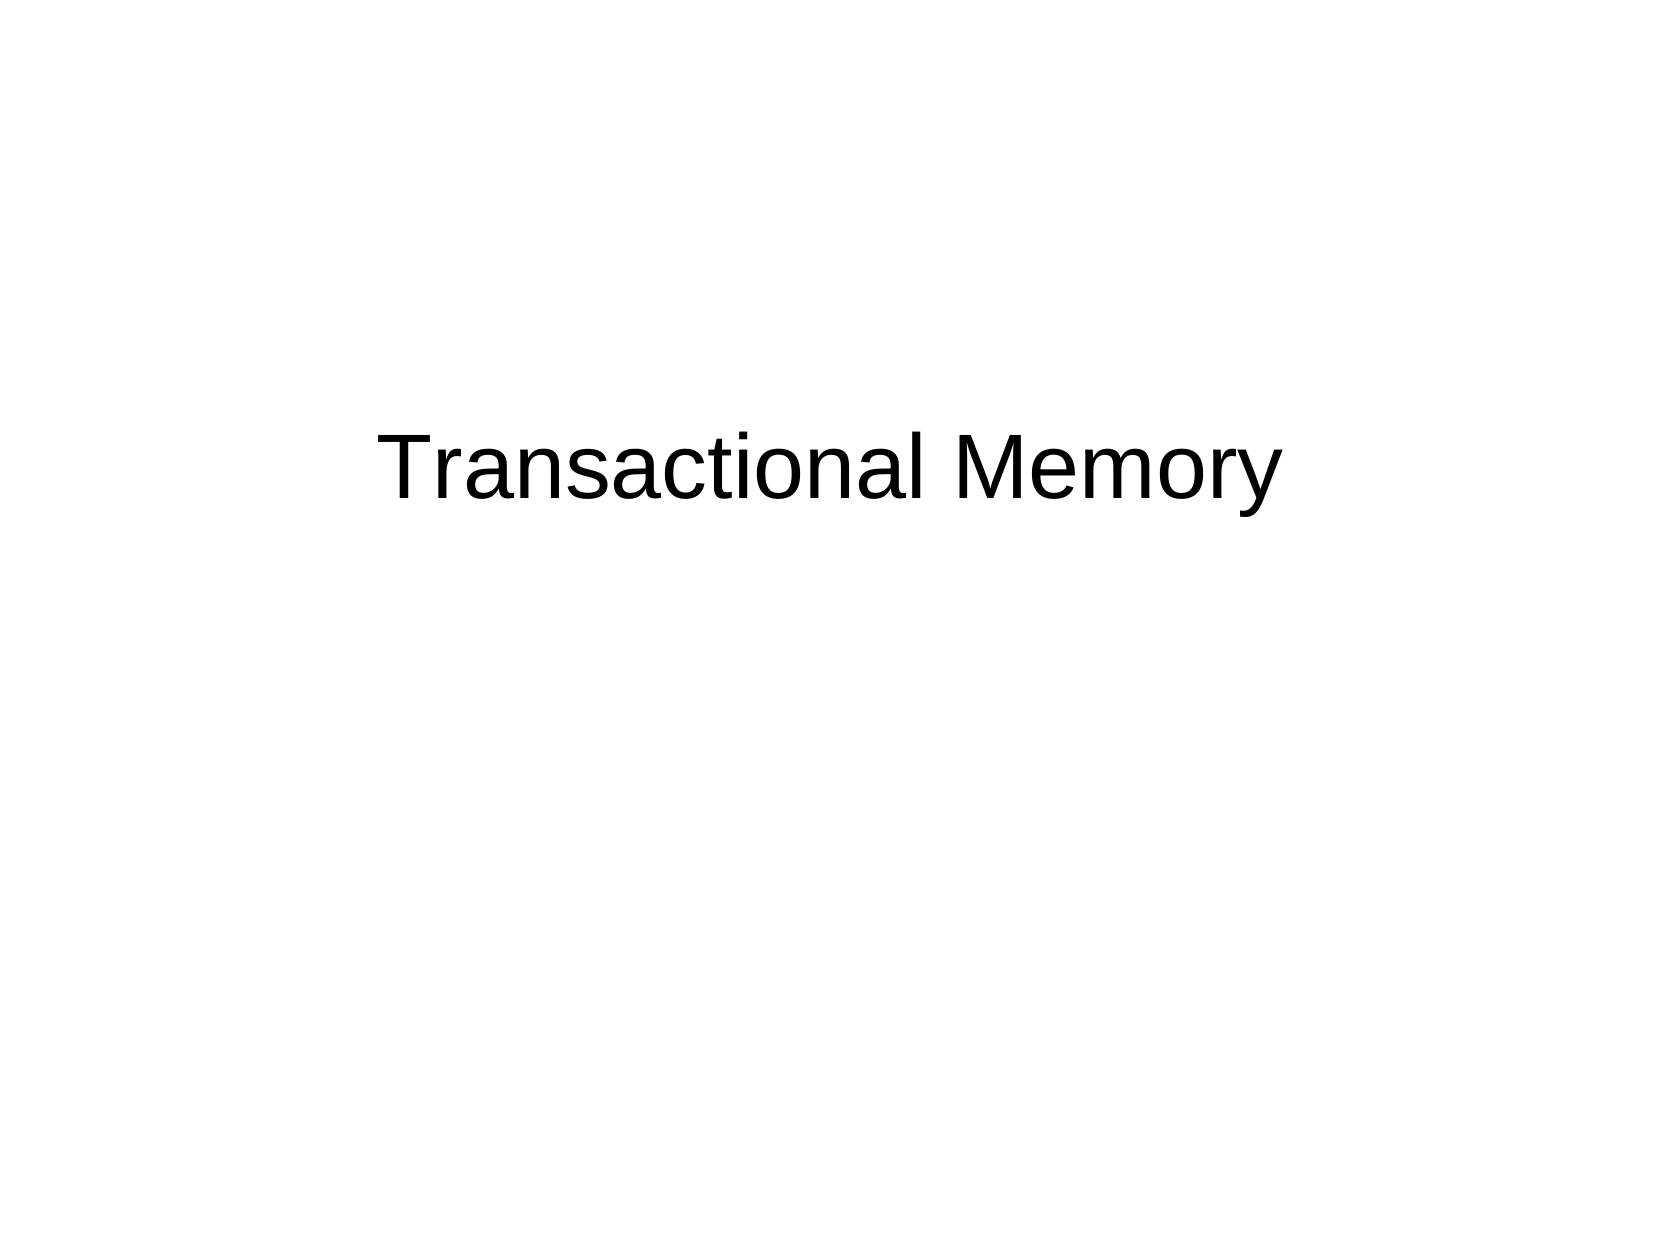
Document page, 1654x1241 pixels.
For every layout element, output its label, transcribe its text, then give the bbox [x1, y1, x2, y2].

title Transactional Memory [86, 370, 1576, 563]
